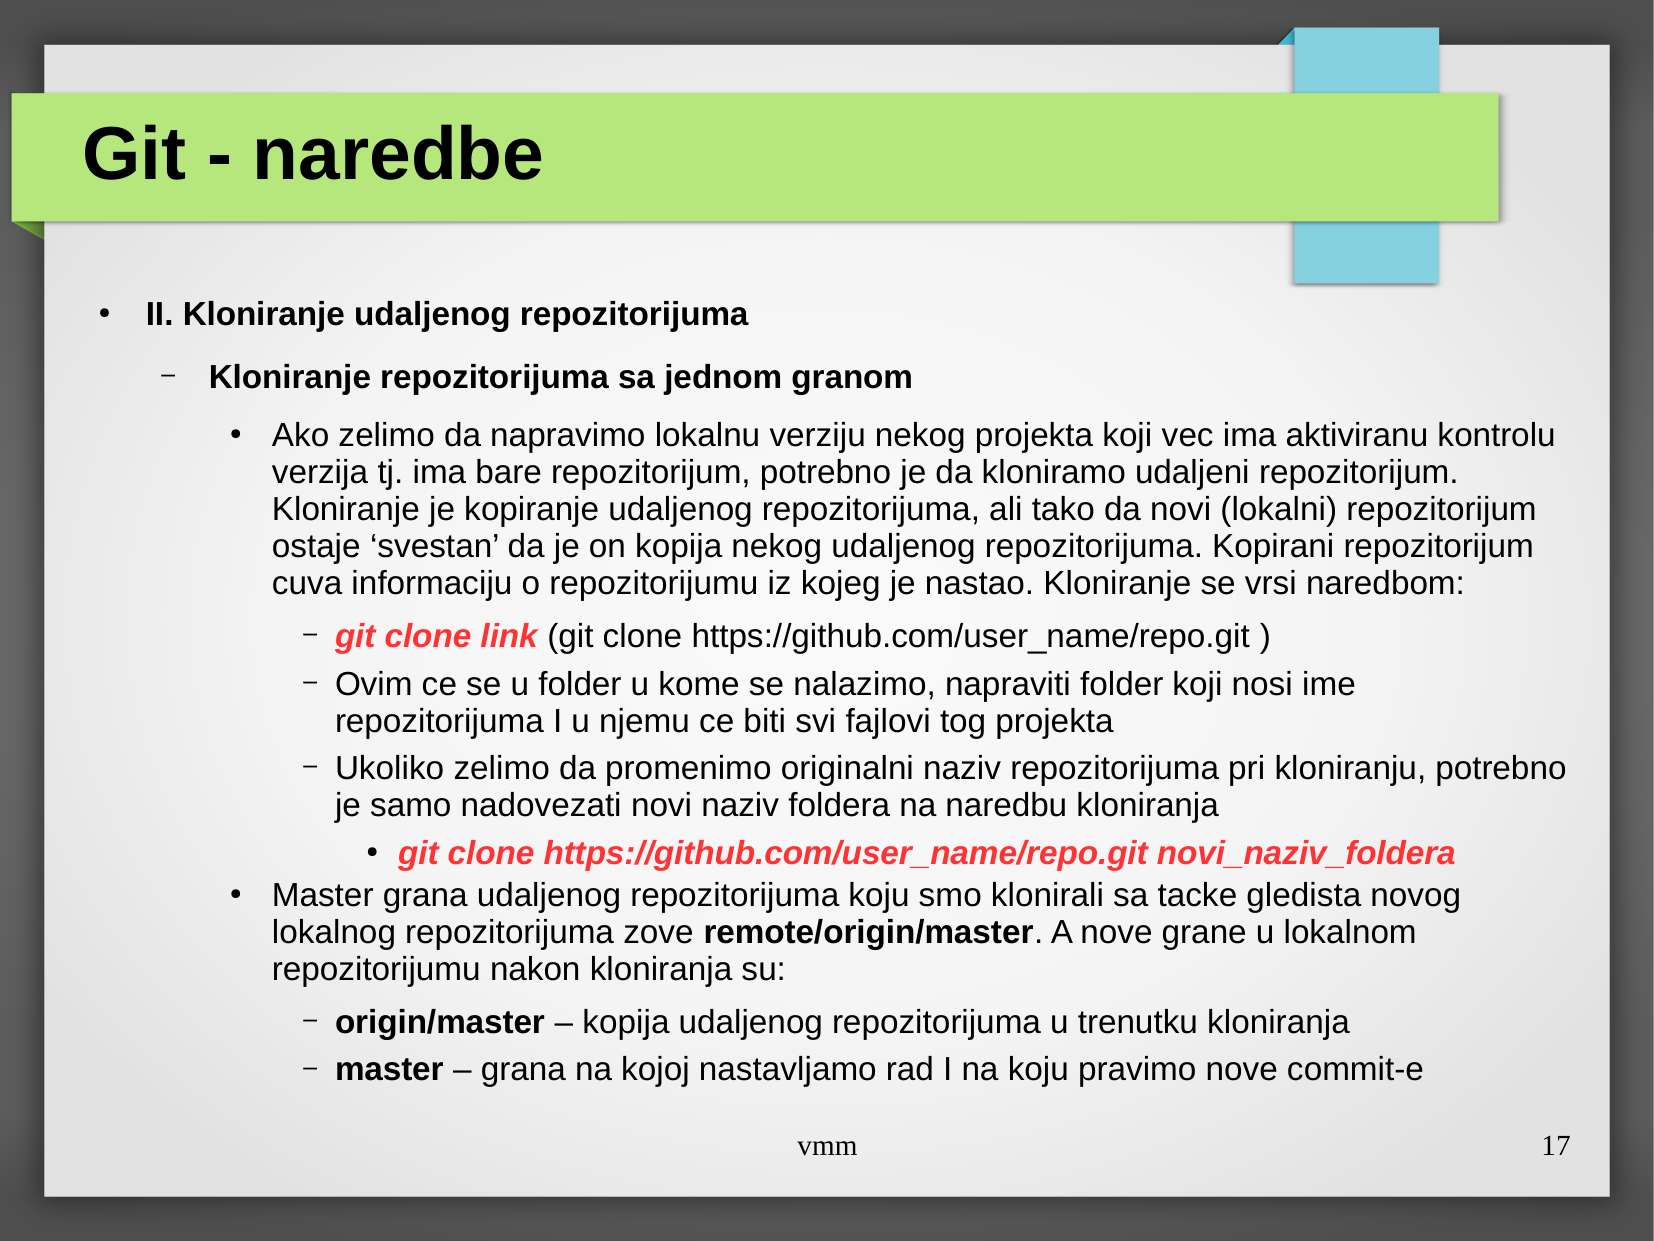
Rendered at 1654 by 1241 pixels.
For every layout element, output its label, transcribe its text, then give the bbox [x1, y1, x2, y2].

title Git - naredbe [82, 94, 1264, 213]
picture [0, 0, 1654, 1241]
list II. Kloniranje udaljenog repozitorijuma Kloniranje repozitorijuma sa jednom granom Ako zelimo da napravimo lokalnu verziju nekog projekta koji vec ima aktiviranu kontrolu verzija tj. ima bare repozitorijum, potrebno je da kloniramo udaljeni repozitorijum. Kloniranje je kopiranje udaljenog repozitorijuma, ali tako da novi (lokalni) repozitorijum ostaje ‘svestan’ da je on kopija nekog udaljenog repozitorijuma. Kopirani repozitorijum cuva informaciju o repozitorijumu iz kojeg je nastao. Kloniranje se vrsi naredbom: git clone link (git clone https://github.com/user_name/repo.git ) Ovim ce se u folder u kome se nalazimo, napraviti folder koji nosi ime repozitorijuma I u njemu ce biti svi fajlovi tog projekta Ukoliko zelimo da promenimo originalni naziv repozitorijuma pri kloniranju, potrebno je samo nadovezati novi naziv foldera na naredbu kloniranja git clone https://github.com/user_name/repo.git novi_naziv_foldera Master grana udaljenog repozitorijuma koju smo klonirali sa tacke gledista novog lokalnog repozitorijuma zove remote/origin/master. A nove grane u lokalnom repozitorijumu nakon kloniranja su: origin/master – kopija udaljenog repozitorijuma u trenutku kloniranja master – grana na kojoj nastavljamo rad I na koju pravimo nove commit-e [82, 295, 1571, 1126]
